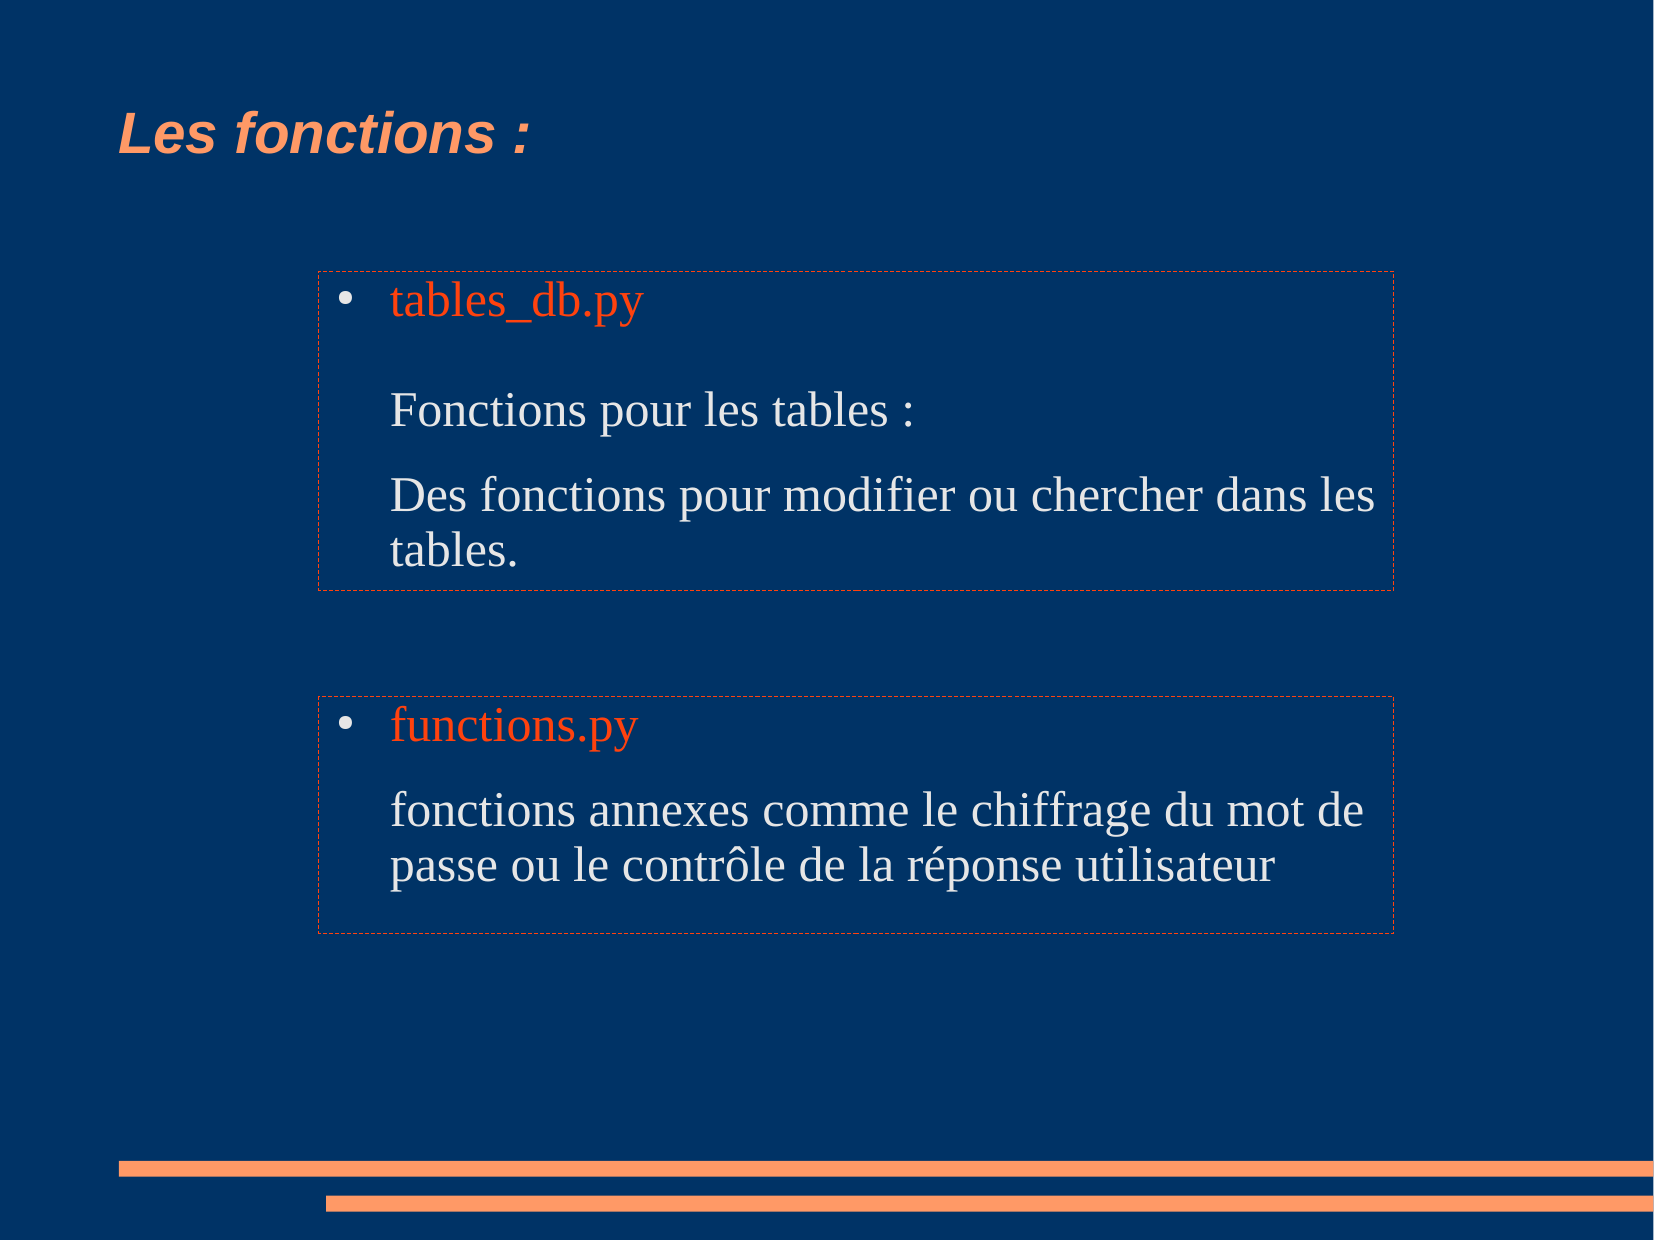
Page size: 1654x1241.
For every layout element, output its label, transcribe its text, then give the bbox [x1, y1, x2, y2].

title Les fonctions : [118, 29, 1531, 237]
list tables_db.py Fonctions pour les tables : Des fonctions pour modifier ou chercher dans les tables. [318, 271, 1394, 591]
list functions.py fonctions annexes comme le chiffrage du mot de passe ou le contrôle de la réponse utilisateur [318, 696, 1394, 934]
